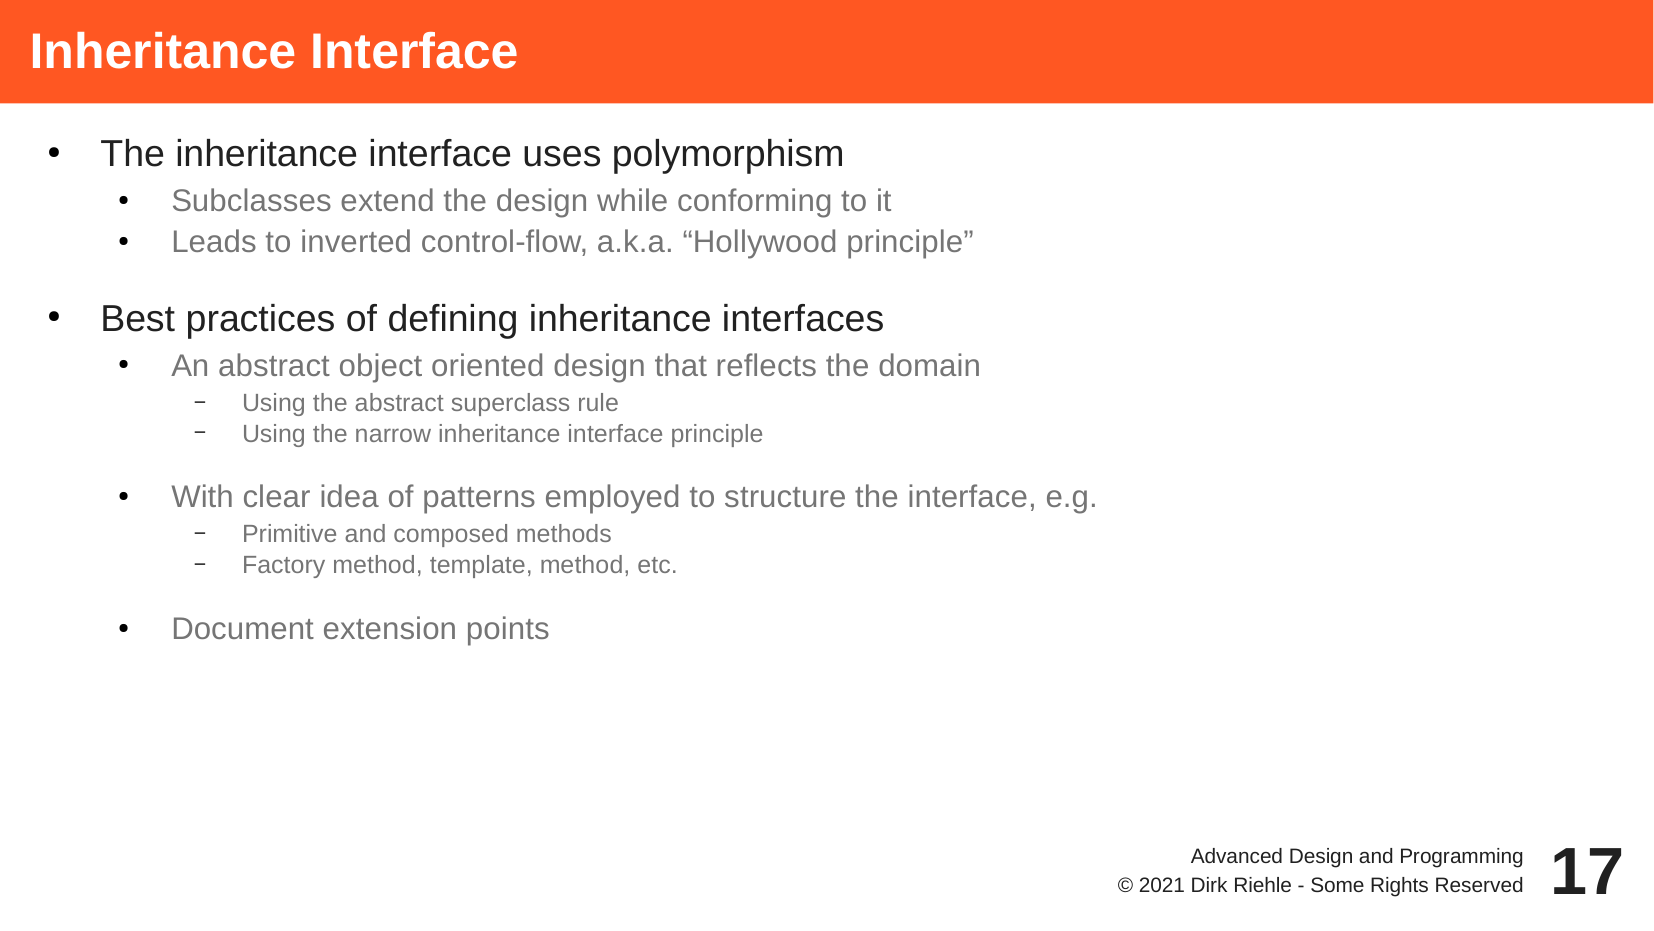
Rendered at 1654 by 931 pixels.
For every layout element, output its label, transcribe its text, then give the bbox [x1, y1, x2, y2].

title Inheritance Interface [0, 0, 1654, 104]
list The inheritance interface uses polymorphism Subclasses extend the design while conforming to it Leads to inverted control-flow, a.k.a. “Hollywood principle” Best practices of defining inheritance interfaces An abstract object oriented design that reflects the domain Using the abstract superclass rule Using the narrow inheritance interface principle With clear idea of patterns employed to structure the interface, e.g. Primitive and composed methods Factory method, template, method, etc. Document extension points [29, 132, 1625, 813]
